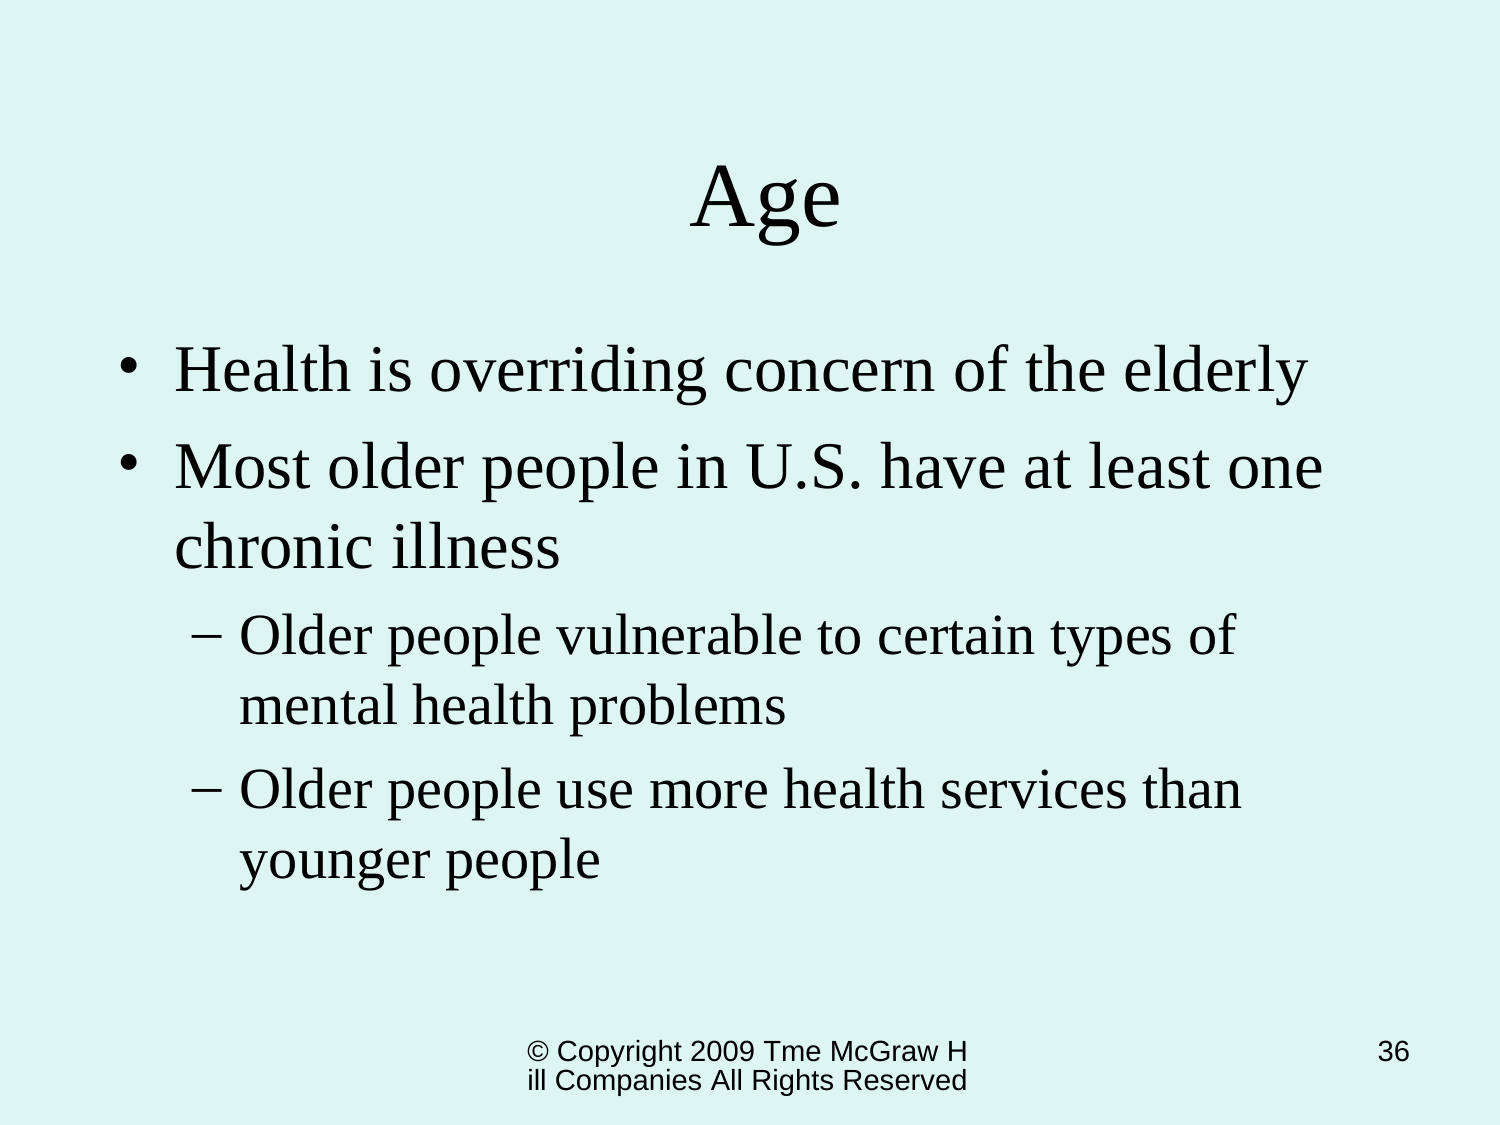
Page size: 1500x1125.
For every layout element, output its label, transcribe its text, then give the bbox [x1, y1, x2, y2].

title Age [60, 52, 1472, 327]
text_box Health is overriding concern of the elderly Most older people in U.S. have at least one chronic illness Older people vulnerable to certain types of mental health problems Older people use more health services than younger people [103, 317, 1418, 955]
